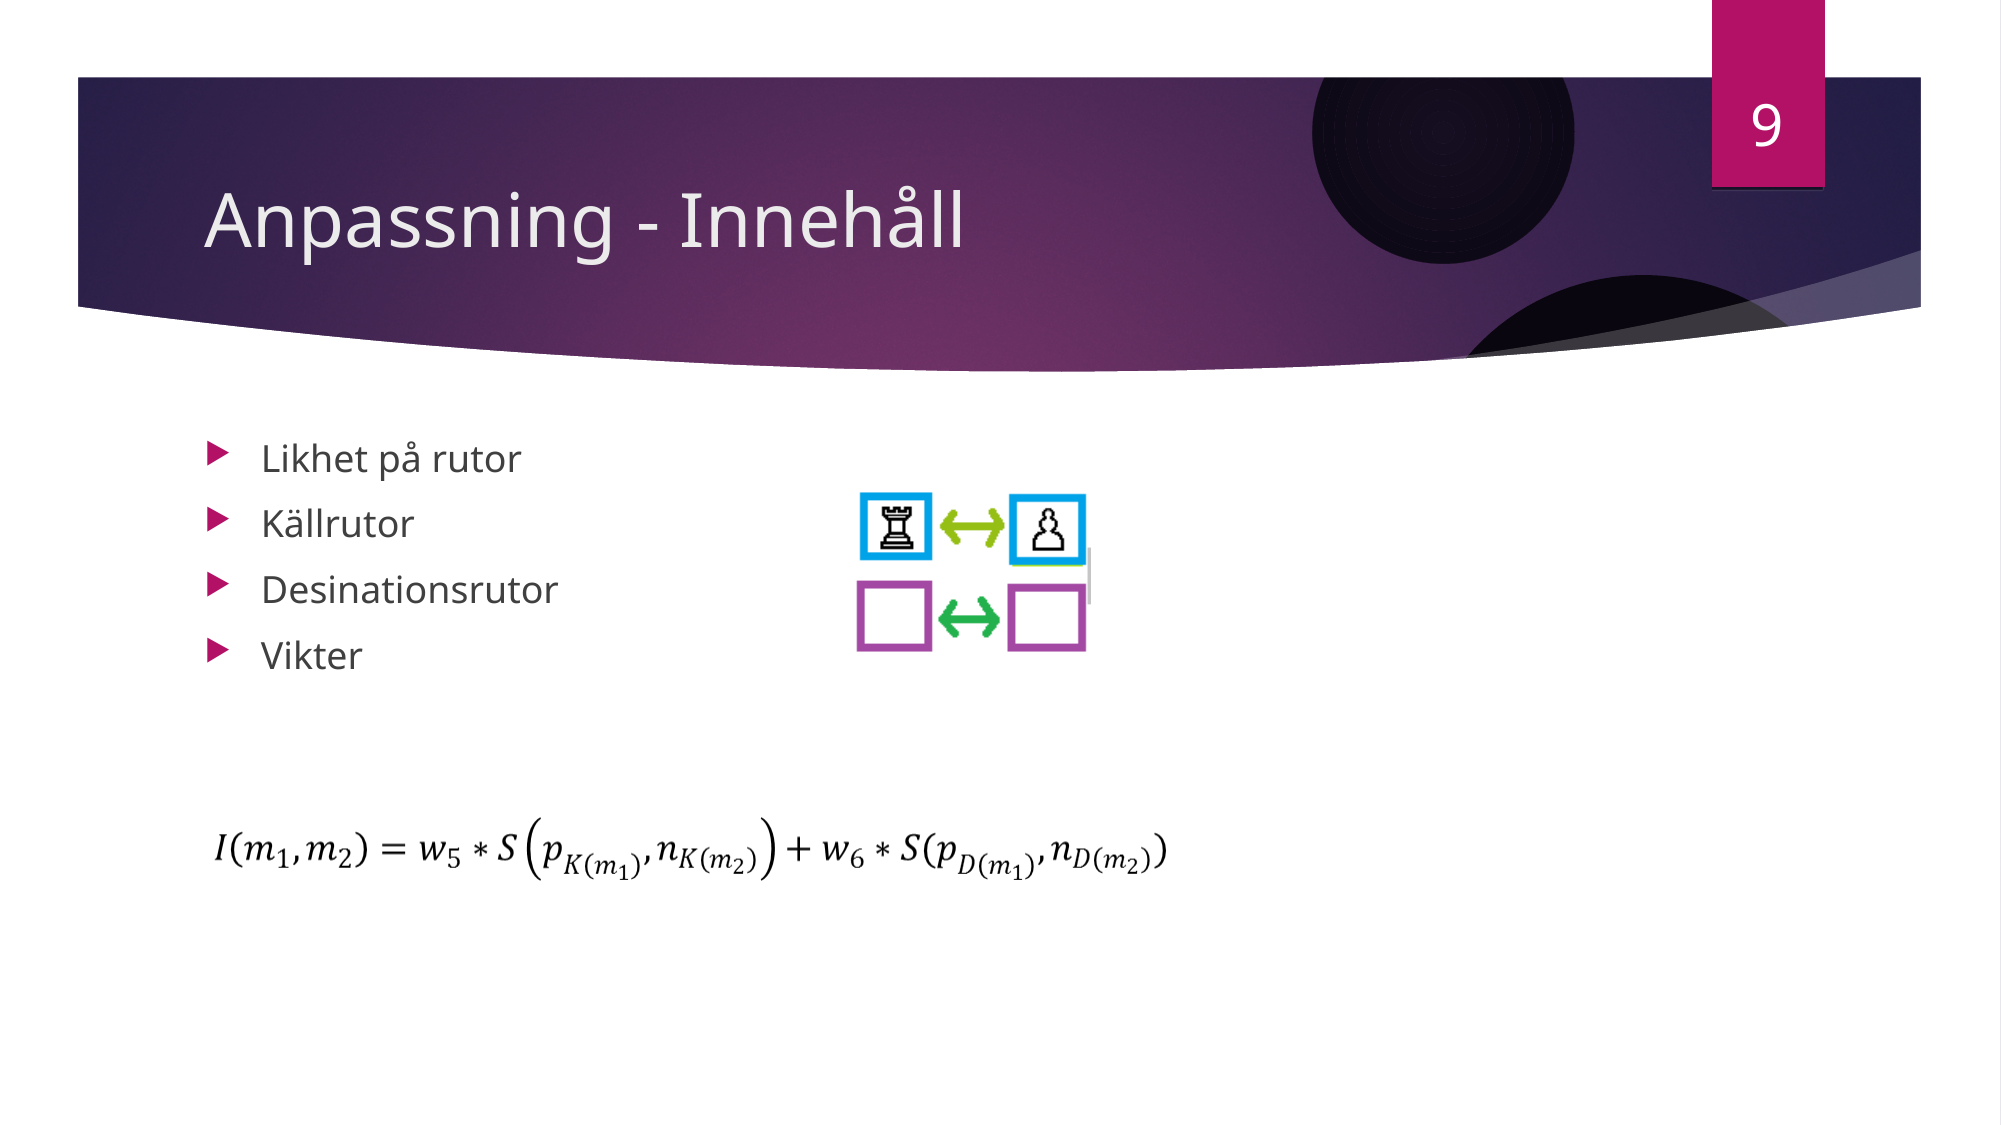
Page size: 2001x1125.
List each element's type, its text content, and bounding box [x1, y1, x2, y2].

list Likhet på rutor Källrutor Desinationsrutor Vikter [189, 427, 1638, 988]
text_box [189, 806, 1192, 889]
title Anpassning - Innehåll [189, 159, 1627, 276]
text_box [1698, 48, 1836, 175]
picture [854, 488, 1091, 655]
